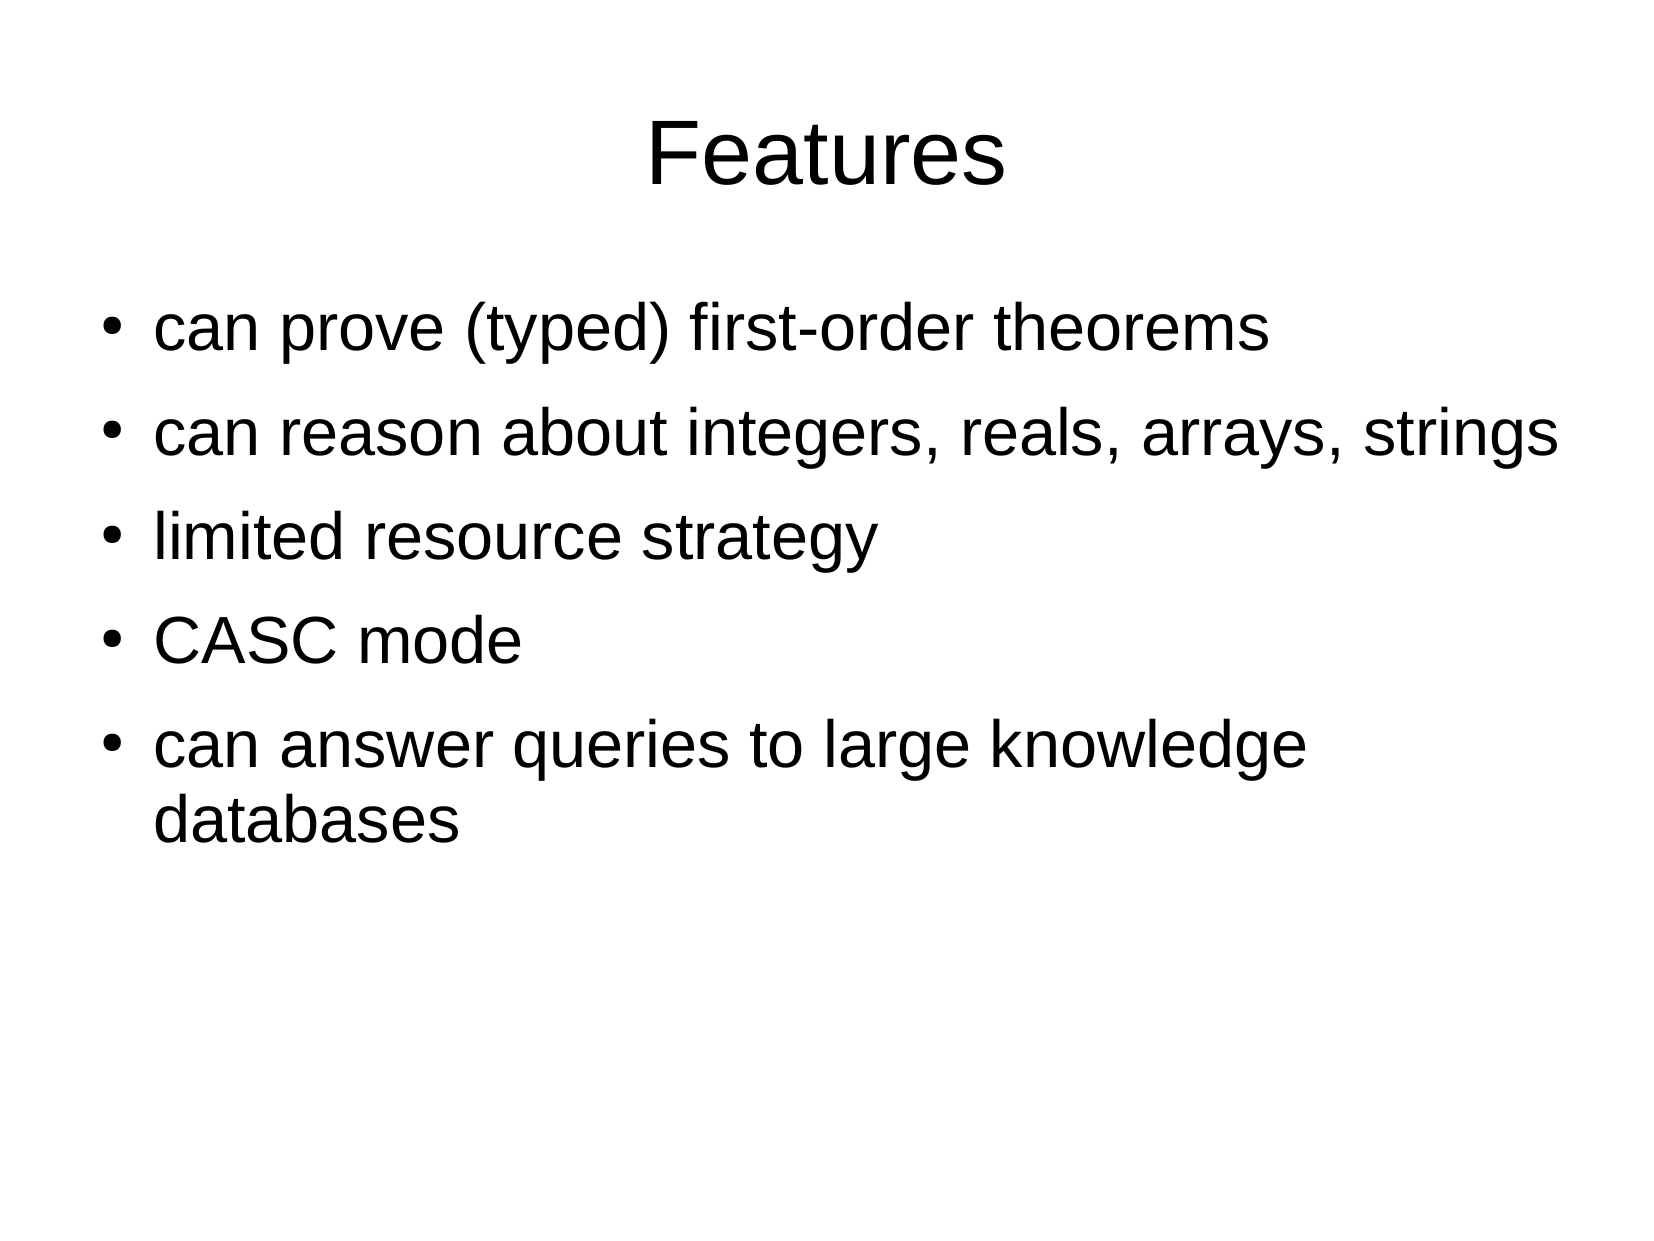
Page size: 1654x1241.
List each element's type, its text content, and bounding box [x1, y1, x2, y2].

list can prove (typed) first-order theorems can reason about integers, reals, arrays, strings limited resource strategy CASC mode can answer queries to large knowledge databases [82, 290, 1571, 1066]
title Features [82, 49, 1571, 257]
